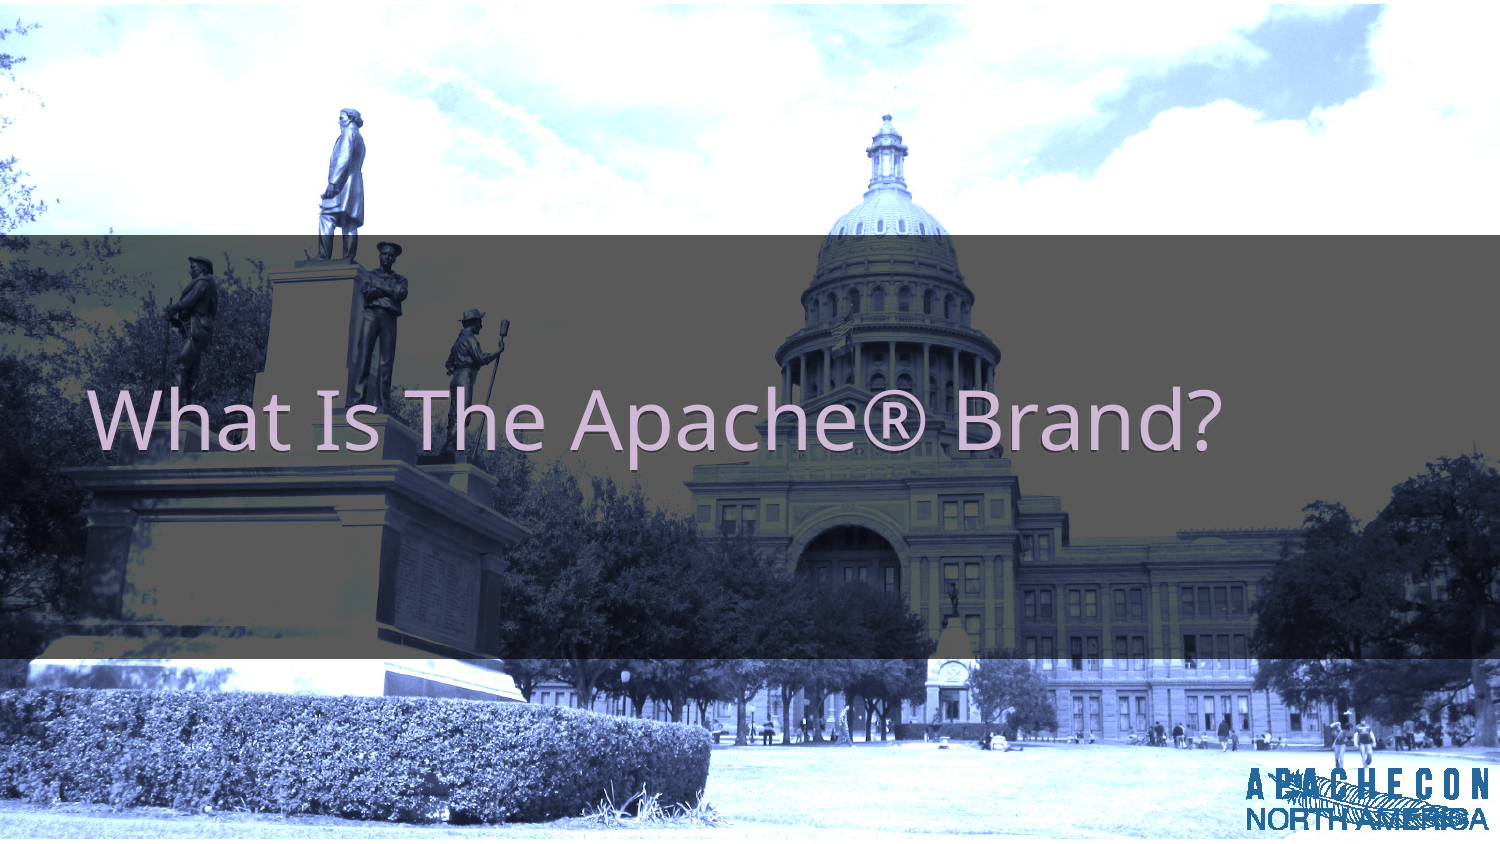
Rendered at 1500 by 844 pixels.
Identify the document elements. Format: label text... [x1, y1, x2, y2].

picture [0, 0, 1500, 844]
title What Is The Apache® Brand? [71, 359, 1347, 541]
